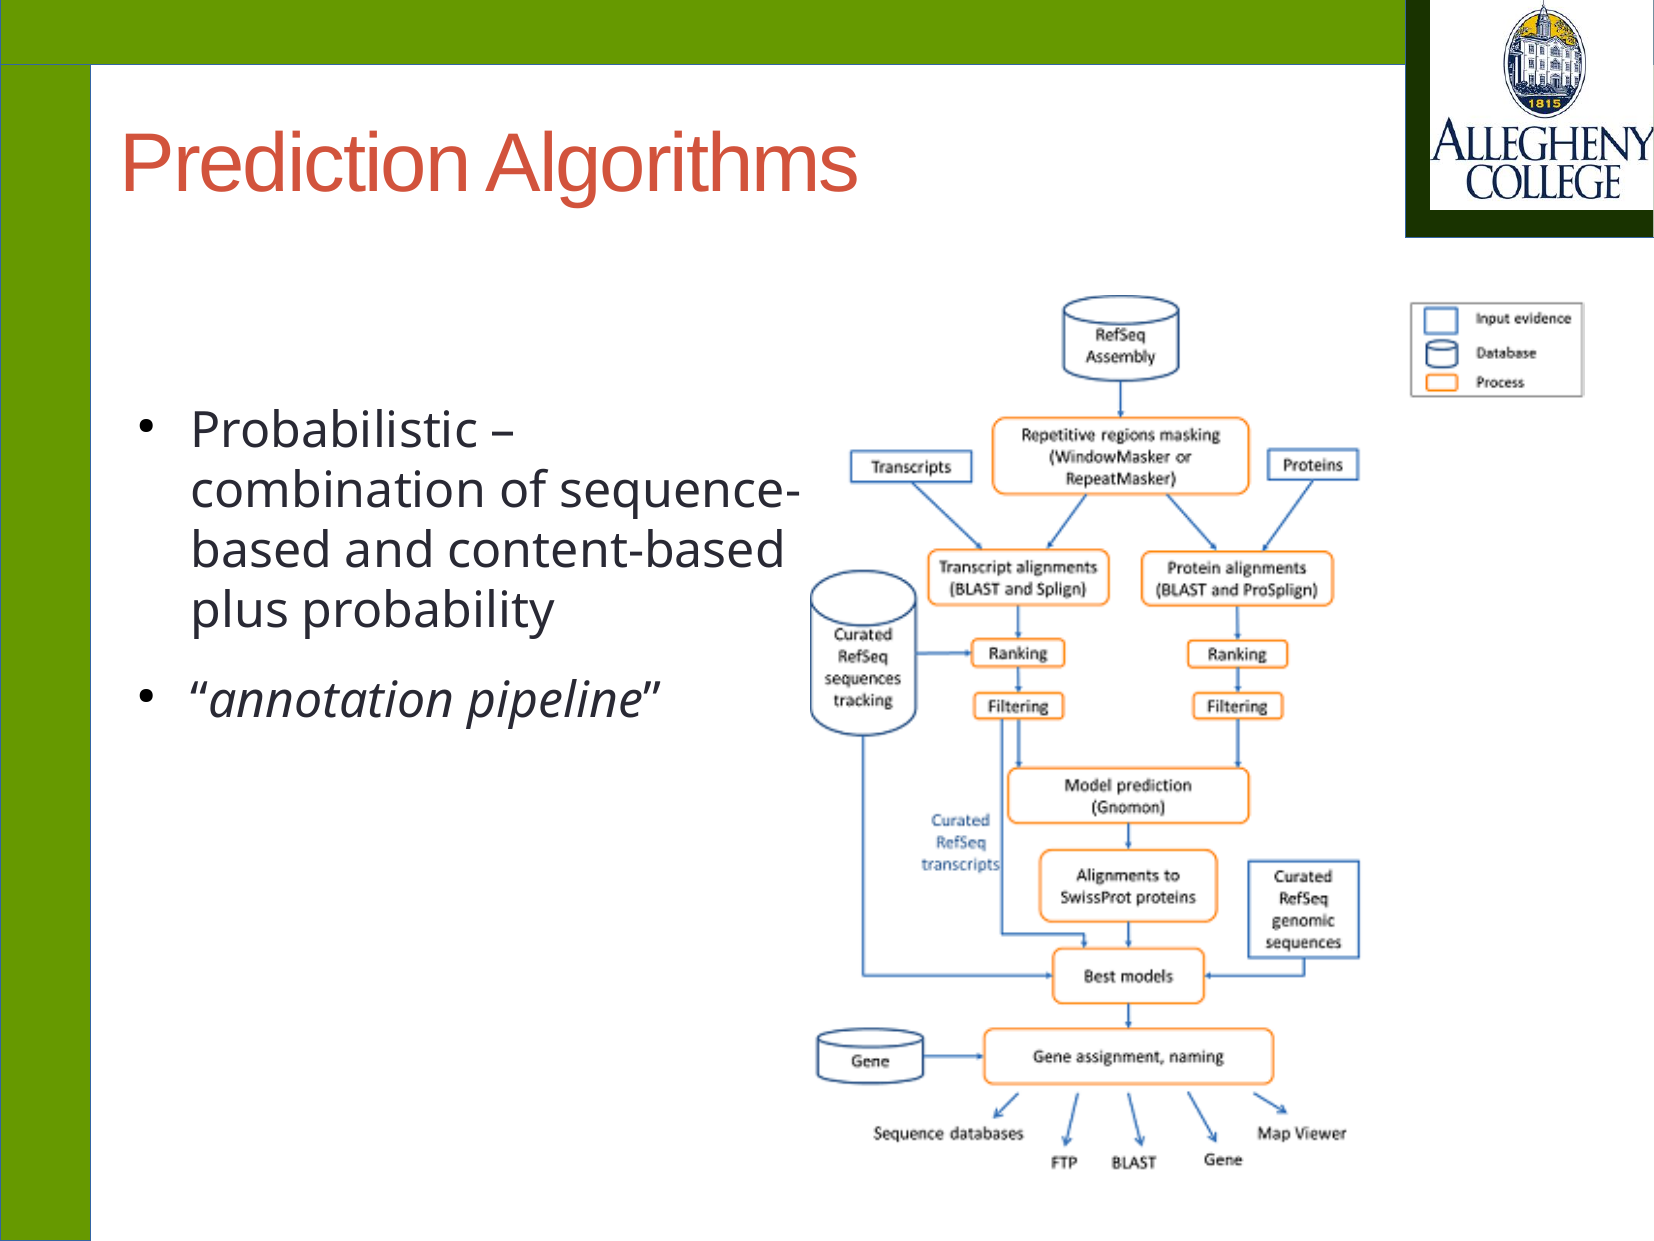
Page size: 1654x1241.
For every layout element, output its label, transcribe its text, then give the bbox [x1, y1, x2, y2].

title Prediction Algorithms [104, 81, 1455, 245]
picture [1430, 0, 1654, 210]
text_box [1455, 210, 1654, 238]
picture [810, 295, 1585, 1186]
list Probabilistic – combination of sequence-based and content-based plus probability “annotation pipeline” [104, 390, 841, 1057]
text_box [0, 0, 1430, 1241]
